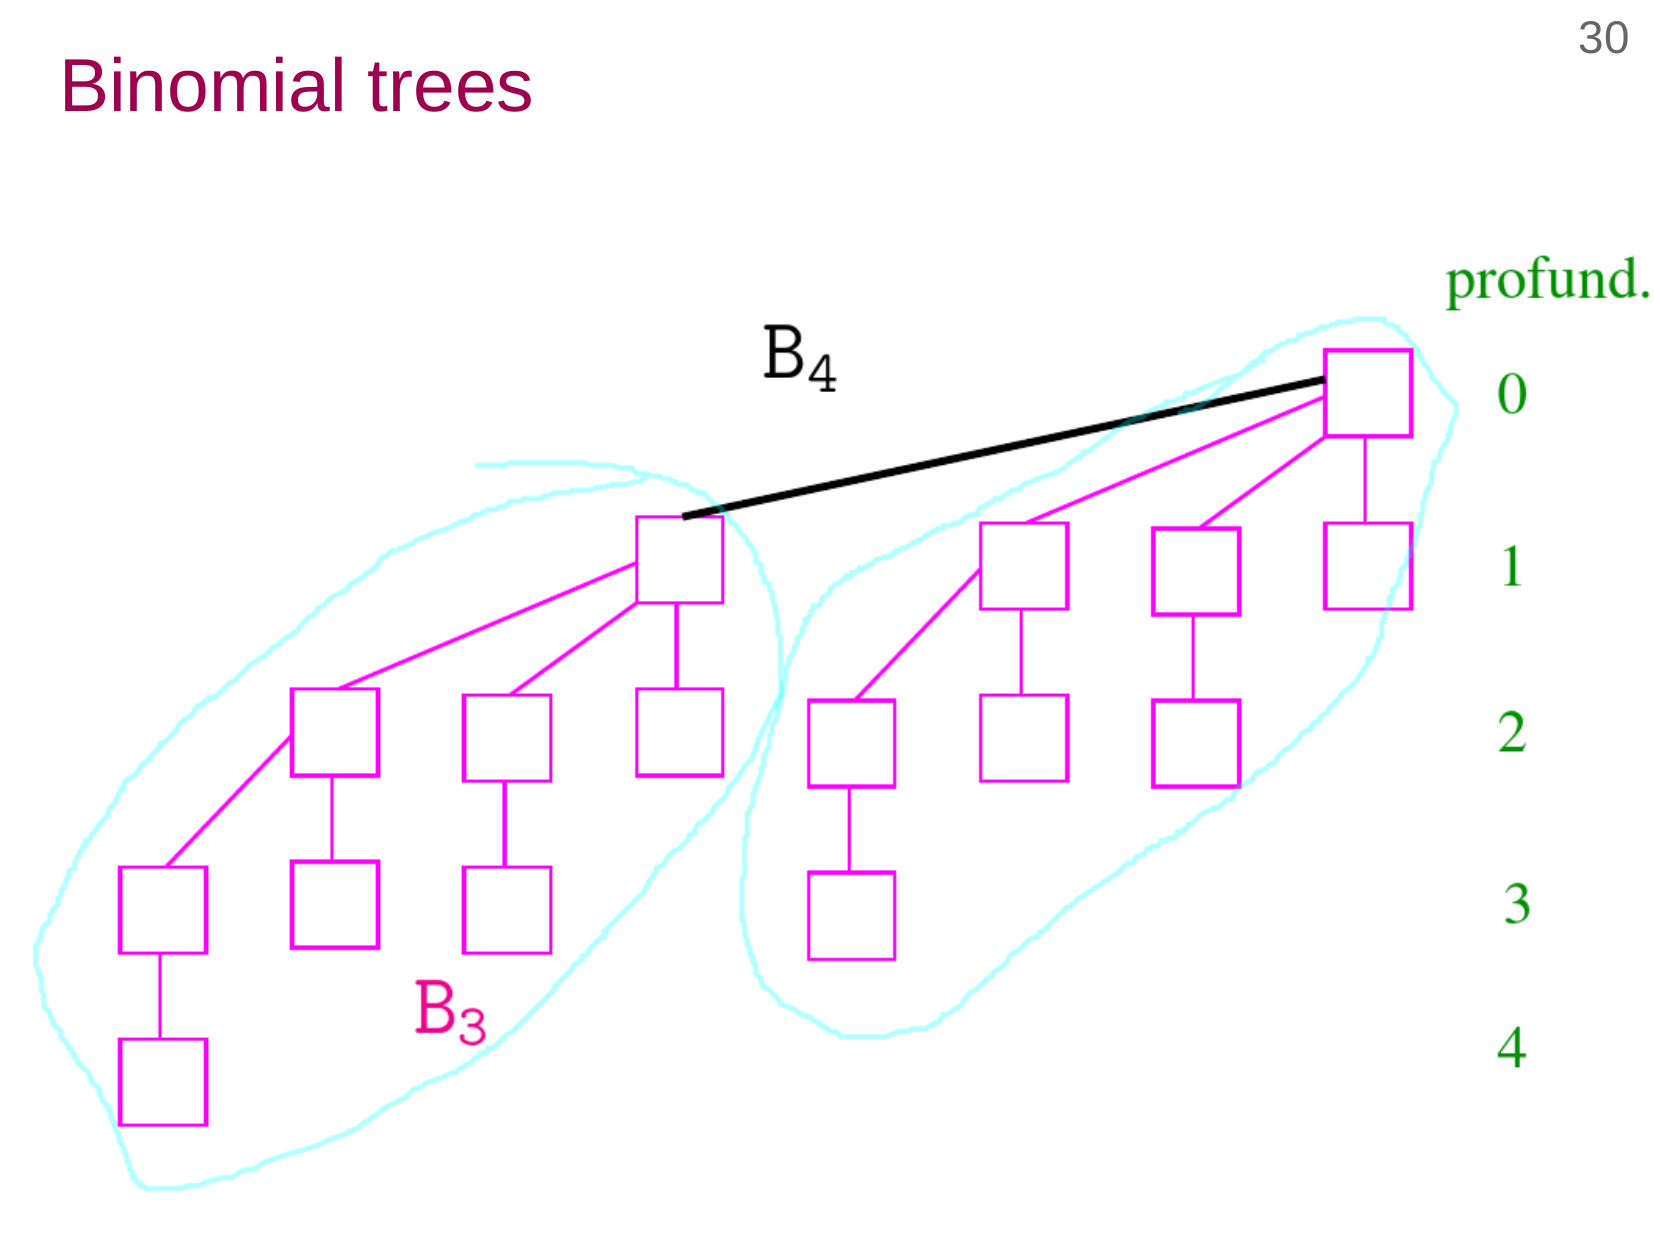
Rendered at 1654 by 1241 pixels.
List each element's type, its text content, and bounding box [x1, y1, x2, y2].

title Binomial trees [59, 29, 1595, 148]
picture [29, 245, 1653, 1199]
